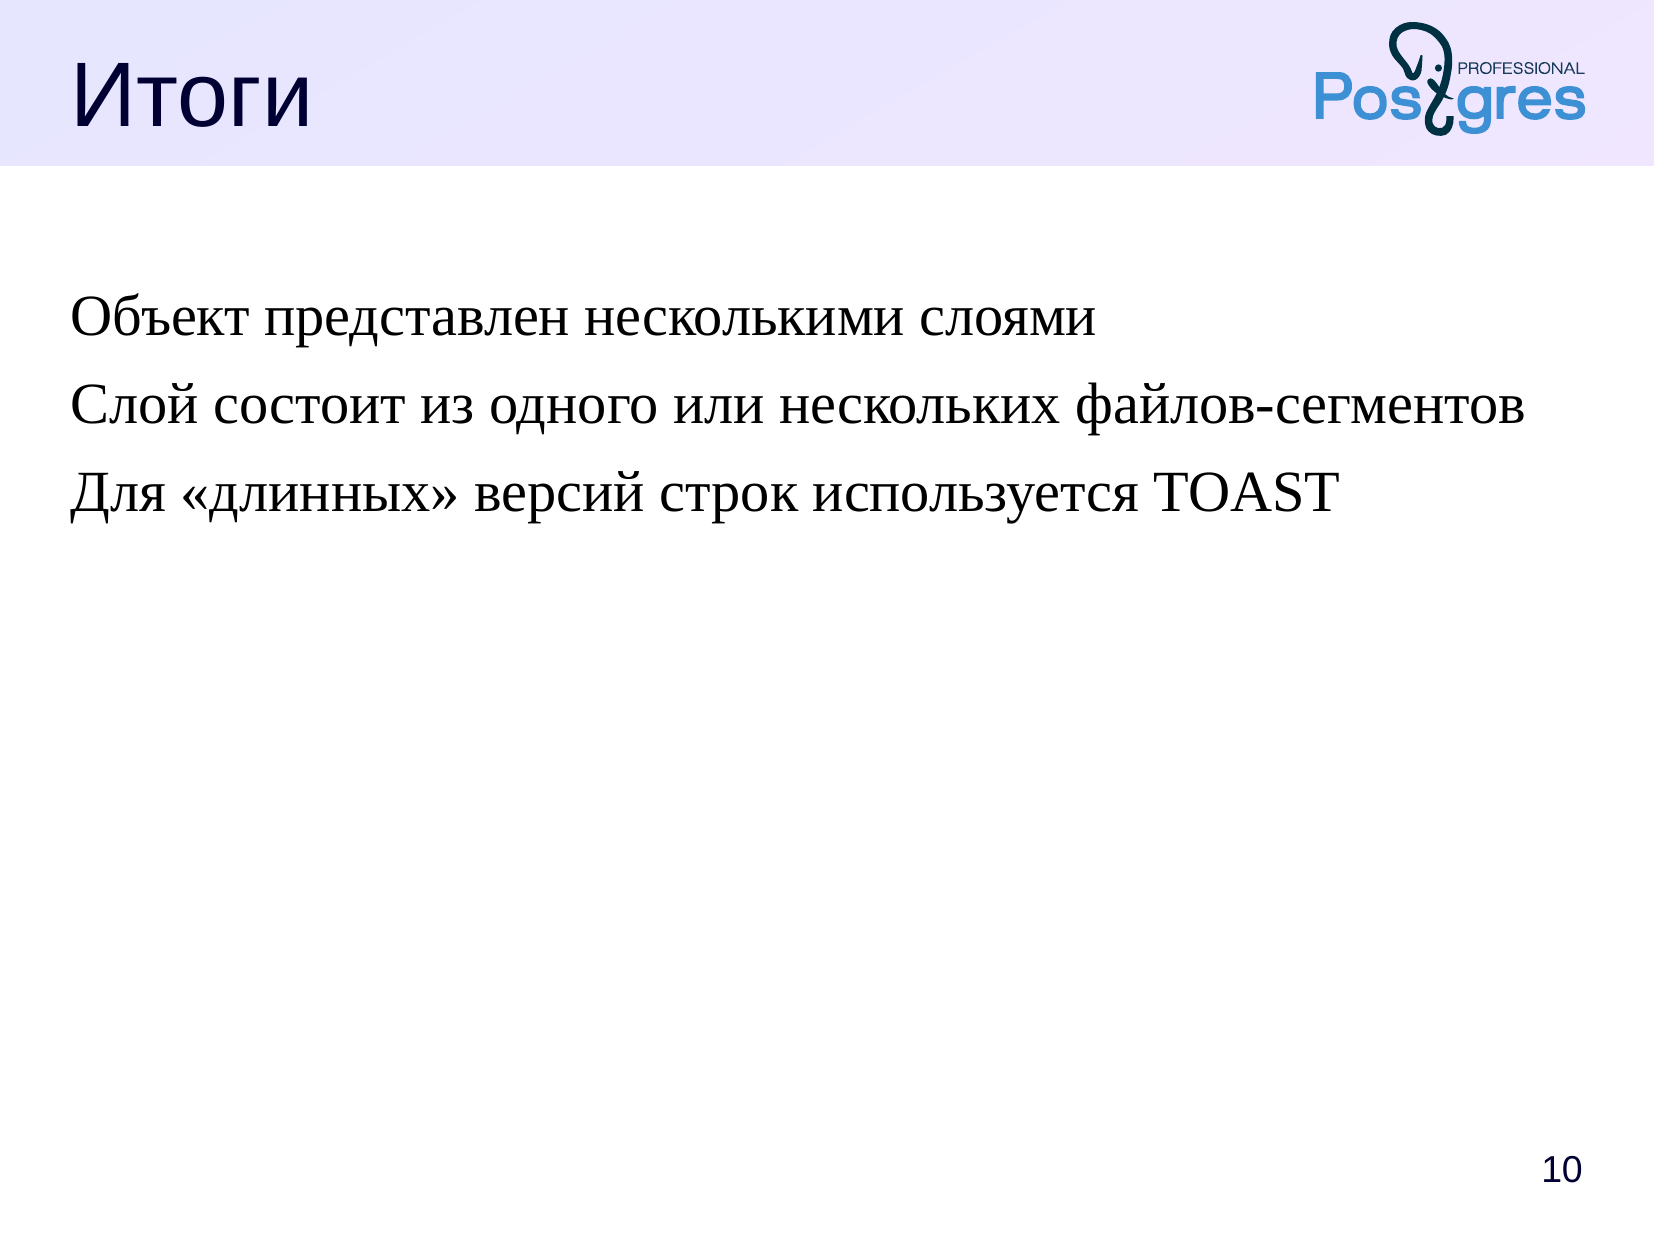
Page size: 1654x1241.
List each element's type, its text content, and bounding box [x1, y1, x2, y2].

title Итоги [70, 43, 1241, 147]
list Объект представлен несколькими слоями Слой состоит из одного или нескольких файлов-сегментов Для «длинных» версий строк используется TOAST [70, 283, 1583, 1134]
